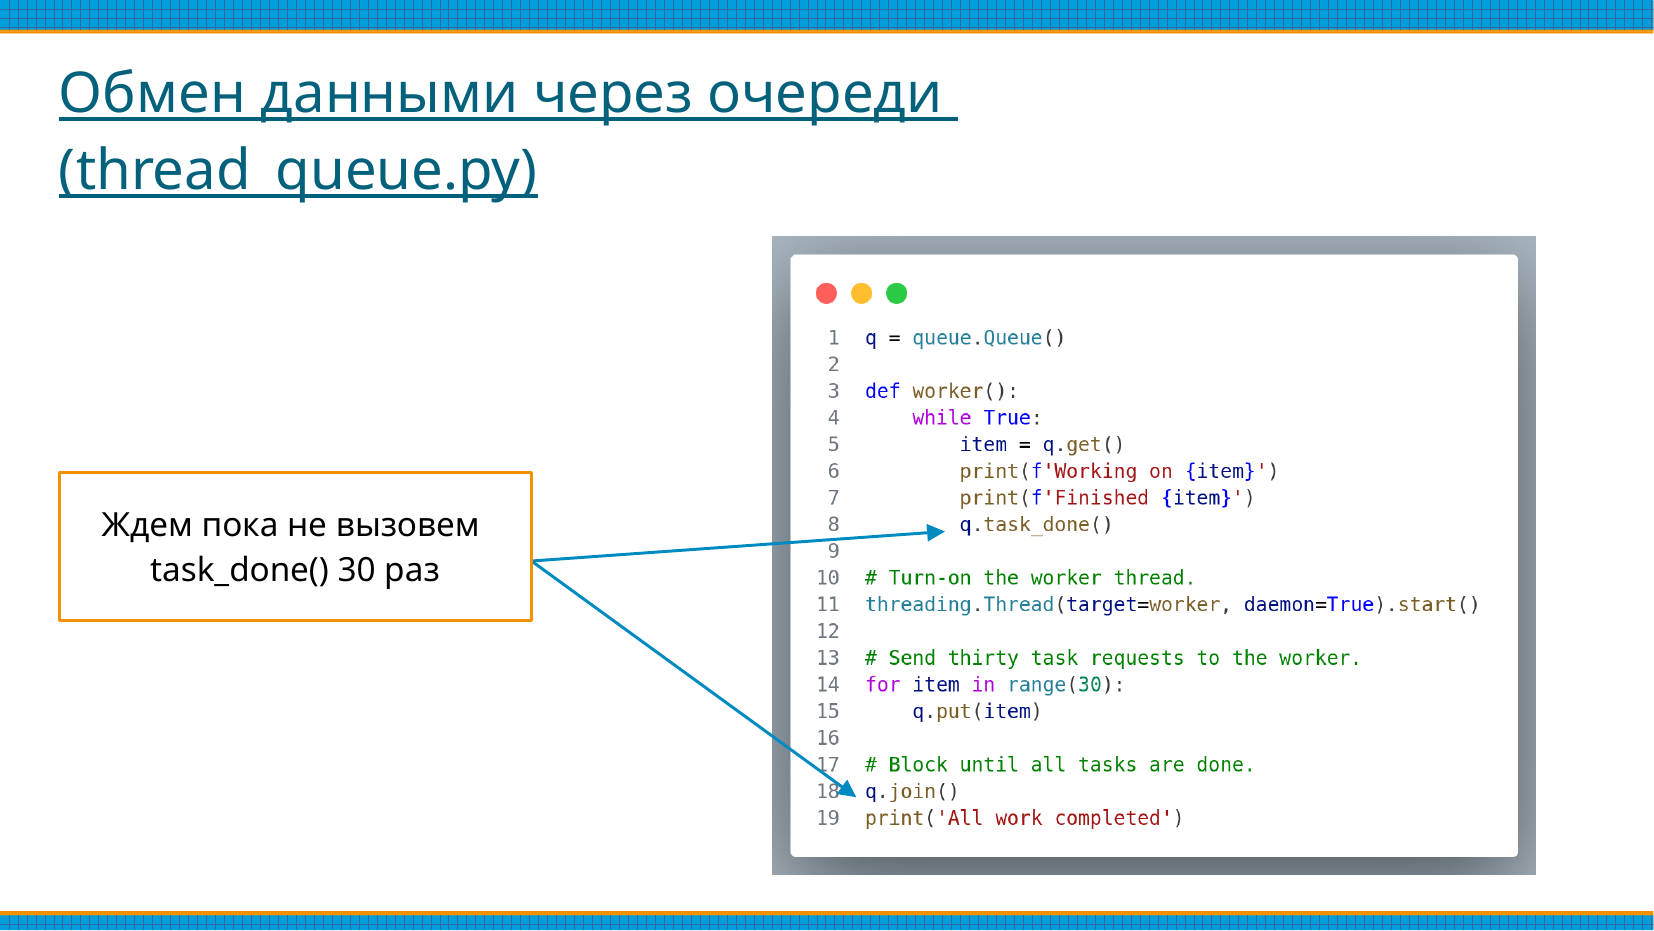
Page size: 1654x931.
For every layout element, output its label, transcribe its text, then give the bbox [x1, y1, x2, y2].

text_box Ждем пока не вызовем task_done() 30 раз [59, 472, 532, 621]
picture [772, 236, 1536, 875]
title Обмен данными через очереди (thread_queue.py) [59, 51, 1548, 207]
